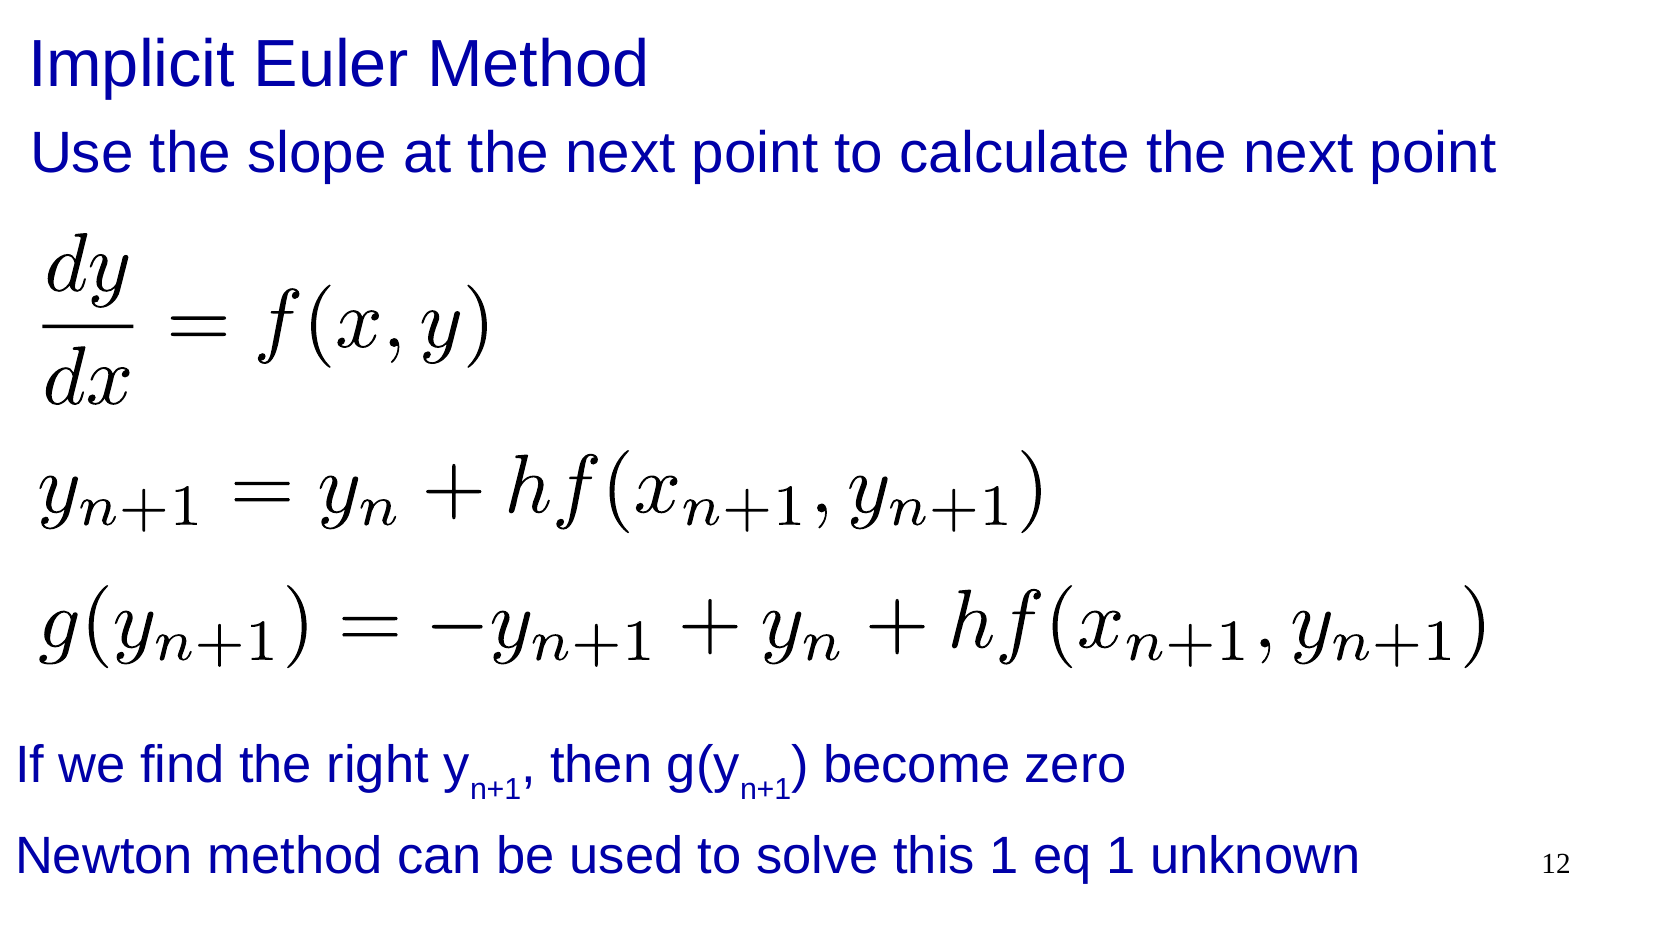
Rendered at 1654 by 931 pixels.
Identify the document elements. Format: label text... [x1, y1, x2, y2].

text_box [36, 450, 1049, 534]
title Implicit Euler Method [28, 21, 1626, 106]
list Use the slope at the next point to calculate the next point [30, 120, 1645, 211]
text_box [42, 233, 496, 406]
list If we find the right yn+1, then g(yn+1) become zero Newton method can be used to solve this 1 eq 1 unknown [15, 735, 1630, 886]
text_box [38, 585, 1493, 669]
